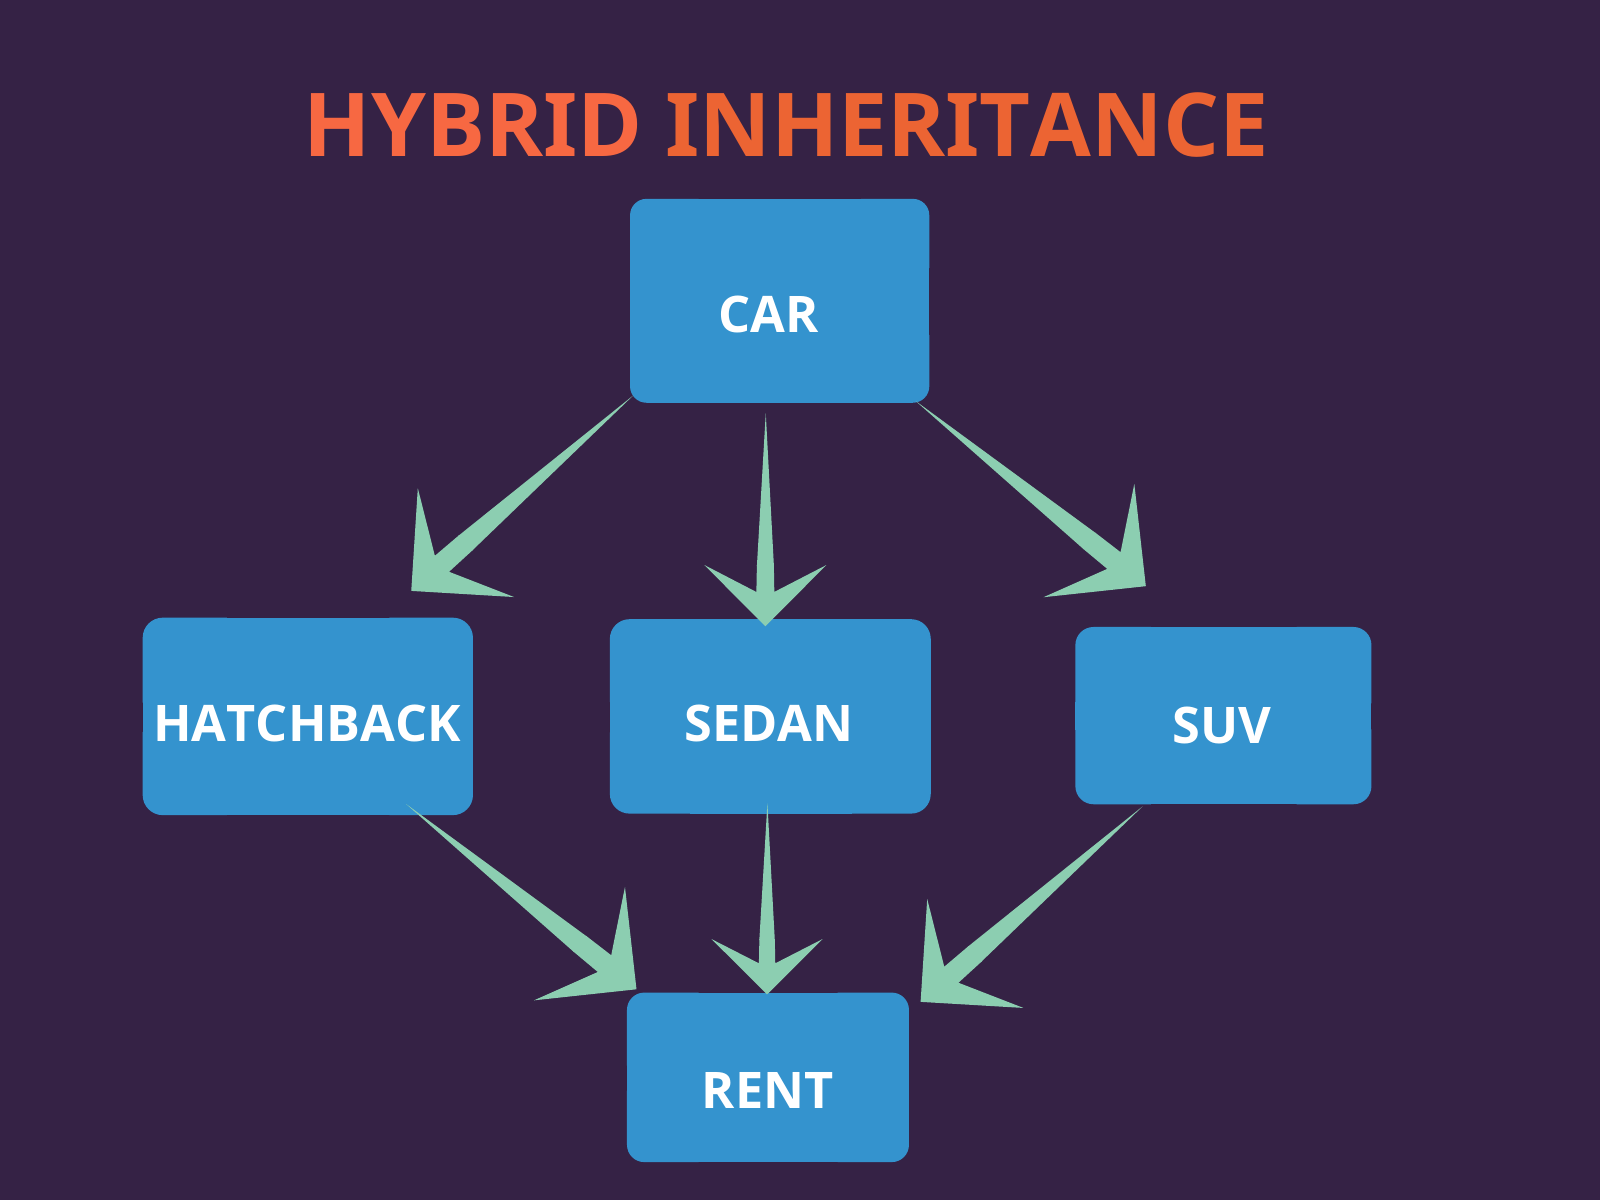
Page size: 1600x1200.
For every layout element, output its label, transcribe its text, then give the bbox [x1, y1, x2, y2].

text_box HYBRID INHERITANCE [303, 62, 1373, 165]
text_box SEDAN [684, 687, 879, 747]
text_box CAR [718, 278, 834, 338]
text_box RENT [701, 1054, 853, 1114]
text_box [0, 0, 1600, 1200]
text_box SUV [1172, 689, 1289, 749]
text_box HATCHBACK [153, 687, 499, 747]
